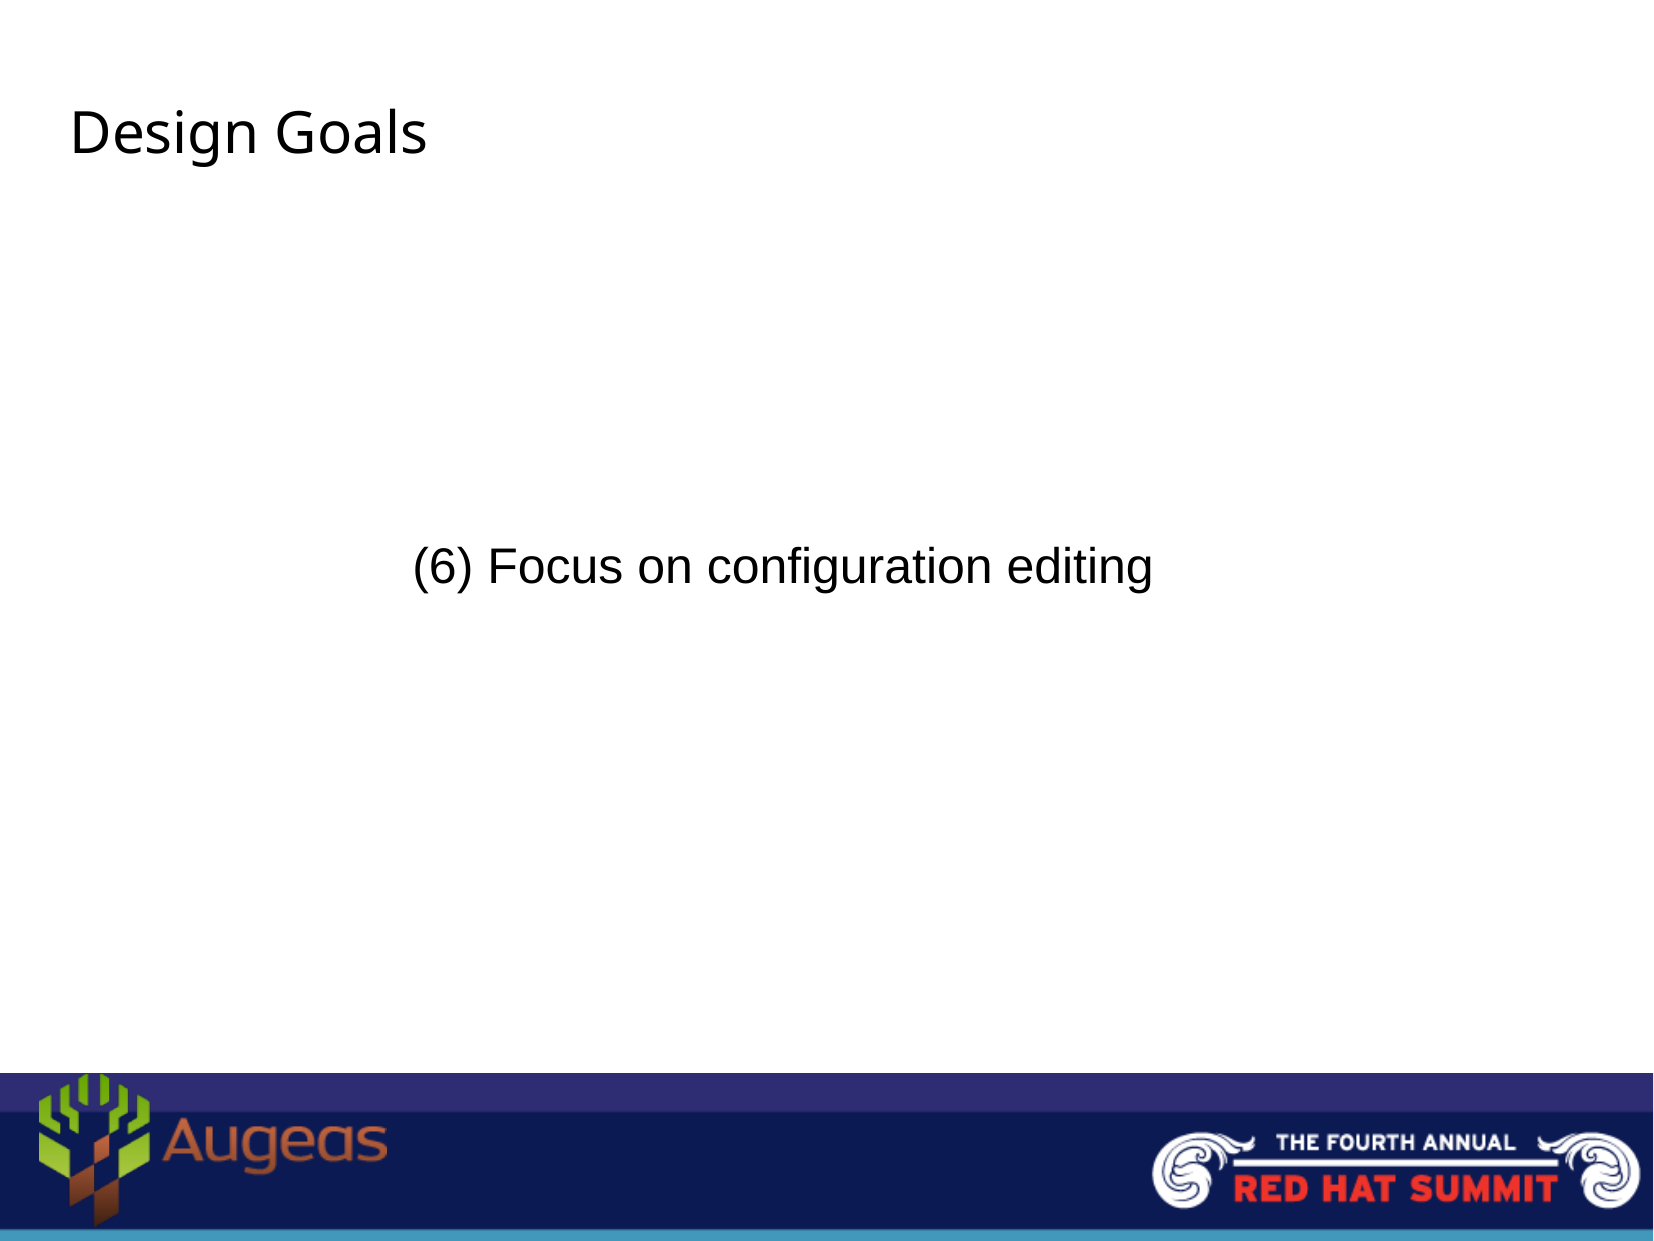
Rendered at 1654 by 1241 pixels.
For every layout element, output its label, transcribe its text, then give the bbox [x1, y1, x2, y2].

picture [0, 1073, 1654, 1241]
title Design Goals [69, 71, 1501, 190]
list (6) Focus on configuration editing [71, 180, 1495, 1089]
